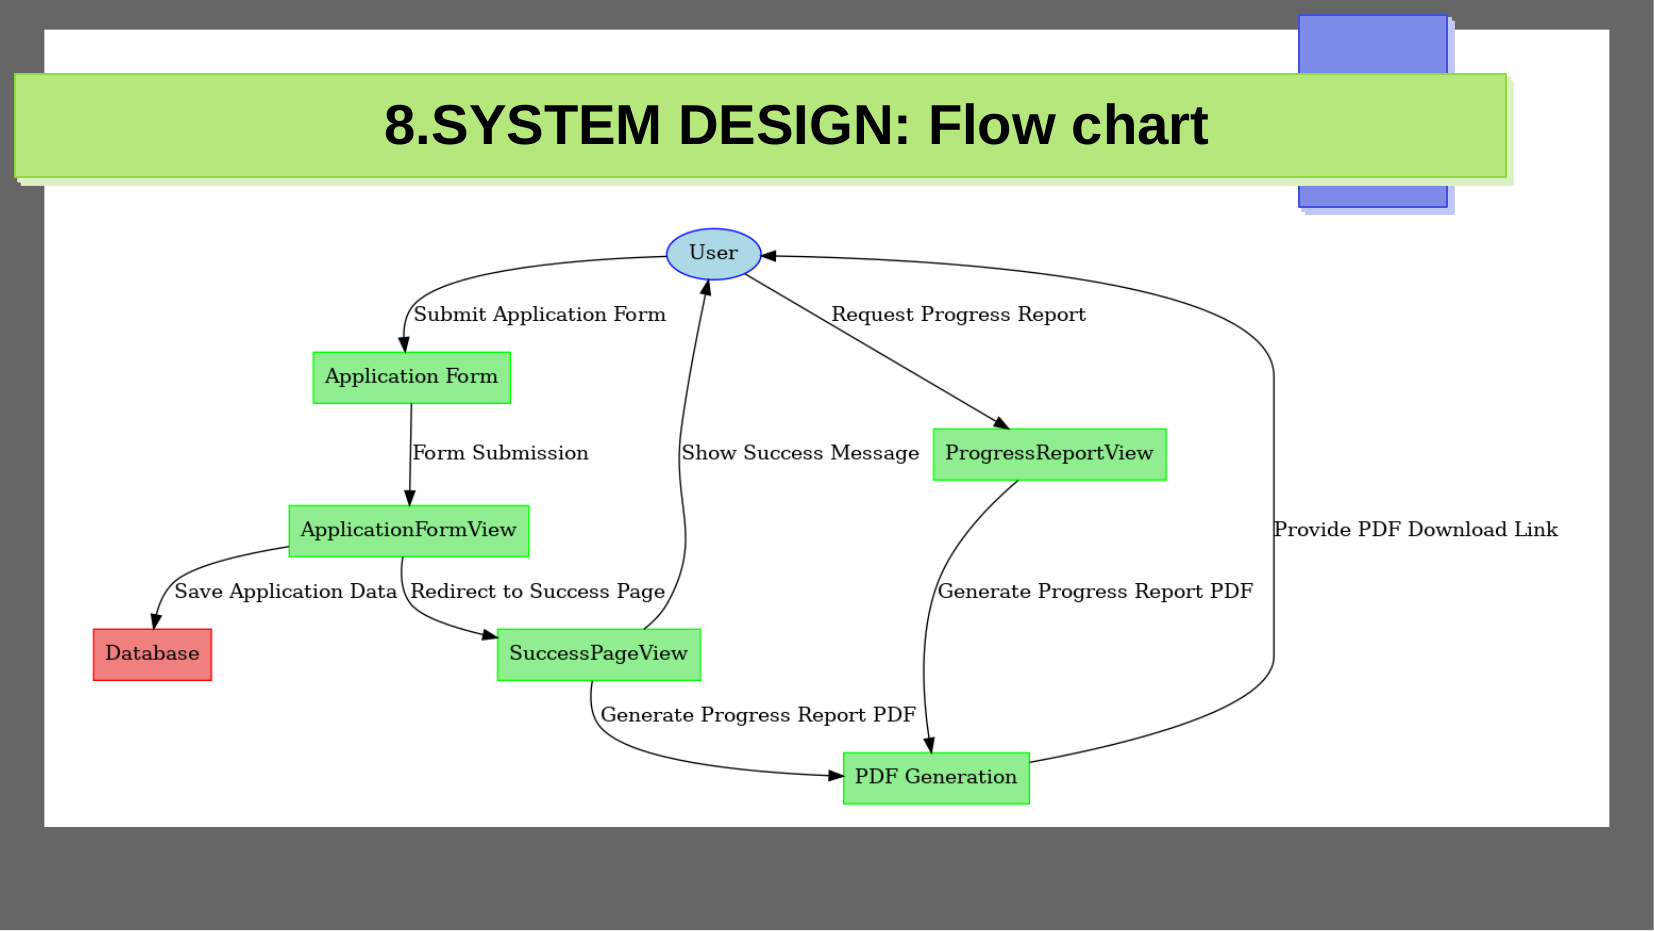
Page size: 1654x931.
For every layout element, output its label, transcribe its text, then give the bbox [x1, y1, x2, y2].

picture [88, 223, 1565, 810]
title 8.SYSTEM DESIGN: Flow chart [88, 73, 1506, 178]
